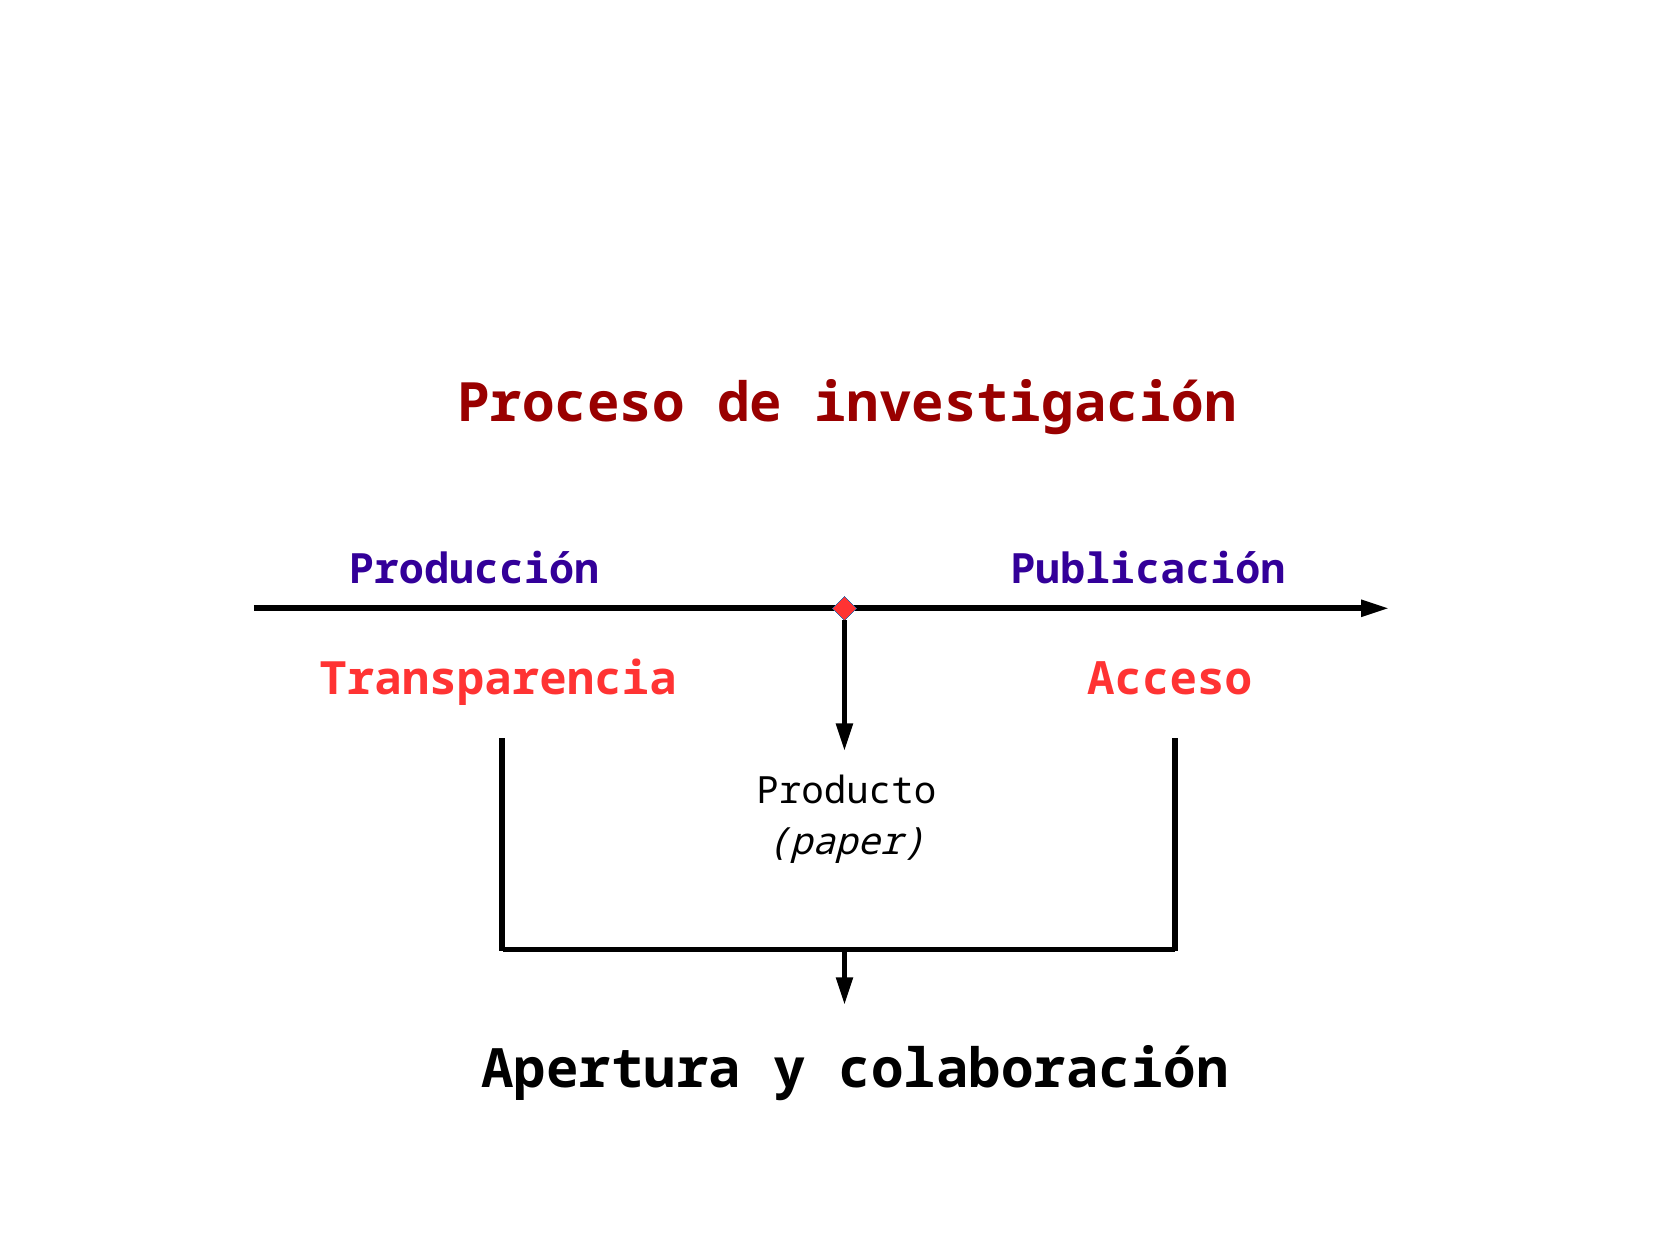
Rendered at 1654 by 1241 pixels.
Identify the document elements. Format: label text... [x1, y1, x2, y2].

text_box [832, 596, 857, 620]
text_box Transparencia [304, 637, 692, 699]
text_box Acceso [1072, 637, 1267, 699]
text_box Producción [334, 531, 614, 589]
text_box Publicación [995, 531, 1301, 589]
text_box Proceso de investigación [442, 356, 1252, 426]
text_box Apertura y colaboración [466, 1021, 1244, 1091]
text_box Producto (paper) [741, 755, 952, 846]
